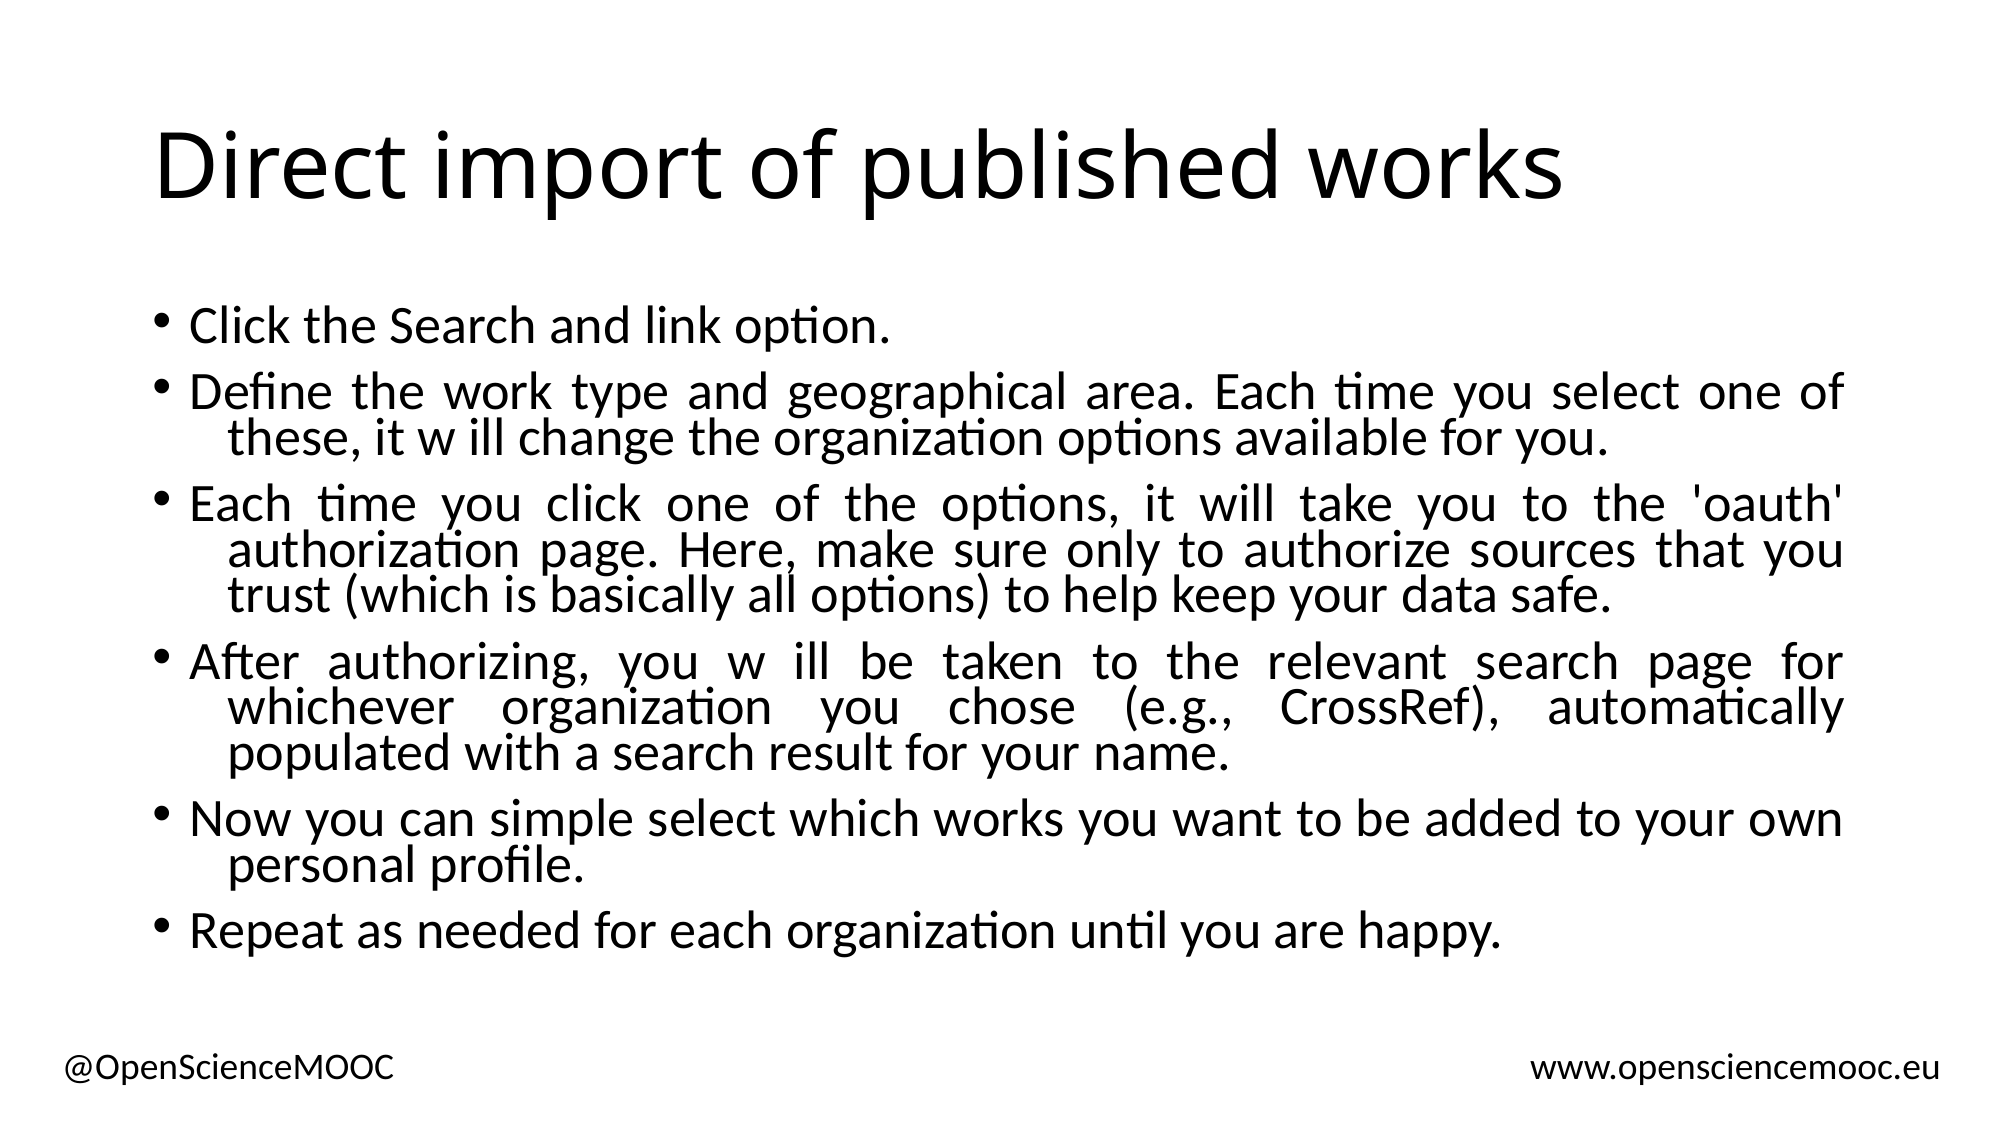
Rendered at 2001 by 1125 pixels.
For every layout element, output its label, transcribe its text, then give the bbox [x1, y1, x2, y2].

title Direct import of published works [137, 59, 1863, 278]
list Click the Search and link option. Define the work type and geographical area. Each time you select one of these, it w ill change the organization options available for you. Each time you click one of the options, it will take you to the 'oauth' authorization page. Here, make sure only to authorize sources that you trust (which is basically all options) to help keep your data safe. After authorizing, you w ill be taken to the relevant search page for whichever organization you chose (e.g., CrossRef), automatically populated with a search result for your name. Now you can simple select which works you want to be added to your own personal profile. Repeat as needed for each organization until you are happy. [137, 299, 1863, 1014]
text_box @OpenScienceMOOC [47, 1035, 410, 1095]
text_box www.opensciencemooc.eu [1515, 1035, 1956, 1095]
